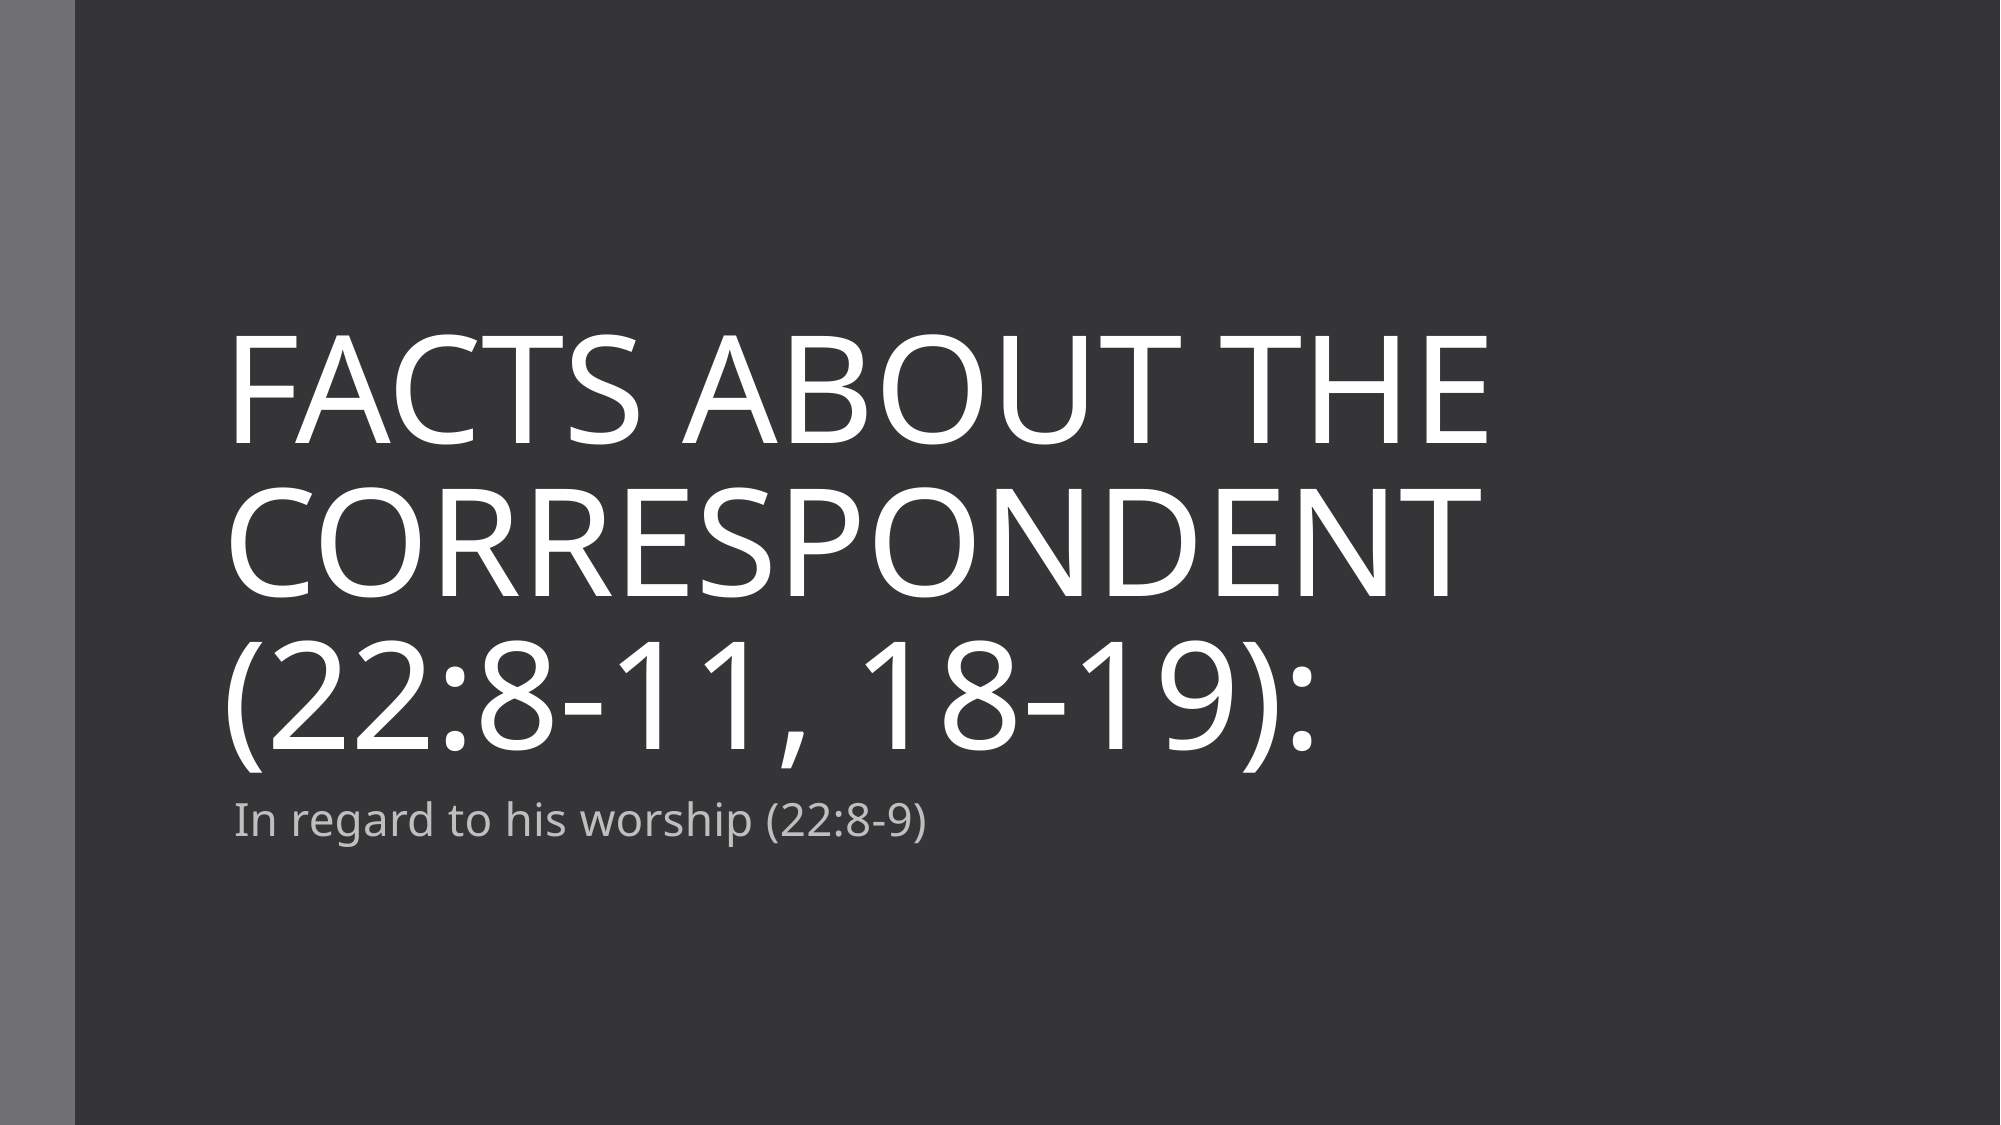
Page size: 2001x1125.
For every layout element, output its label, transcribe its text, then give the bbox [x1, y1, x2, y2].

title FACTS ABOUT THE CORRESPONDENT (22:8-11, 18-19): [206, 124, 1752, 787]
subtitle In regard to his worship (22:8-9) [206, 787, 1752, 1066]
